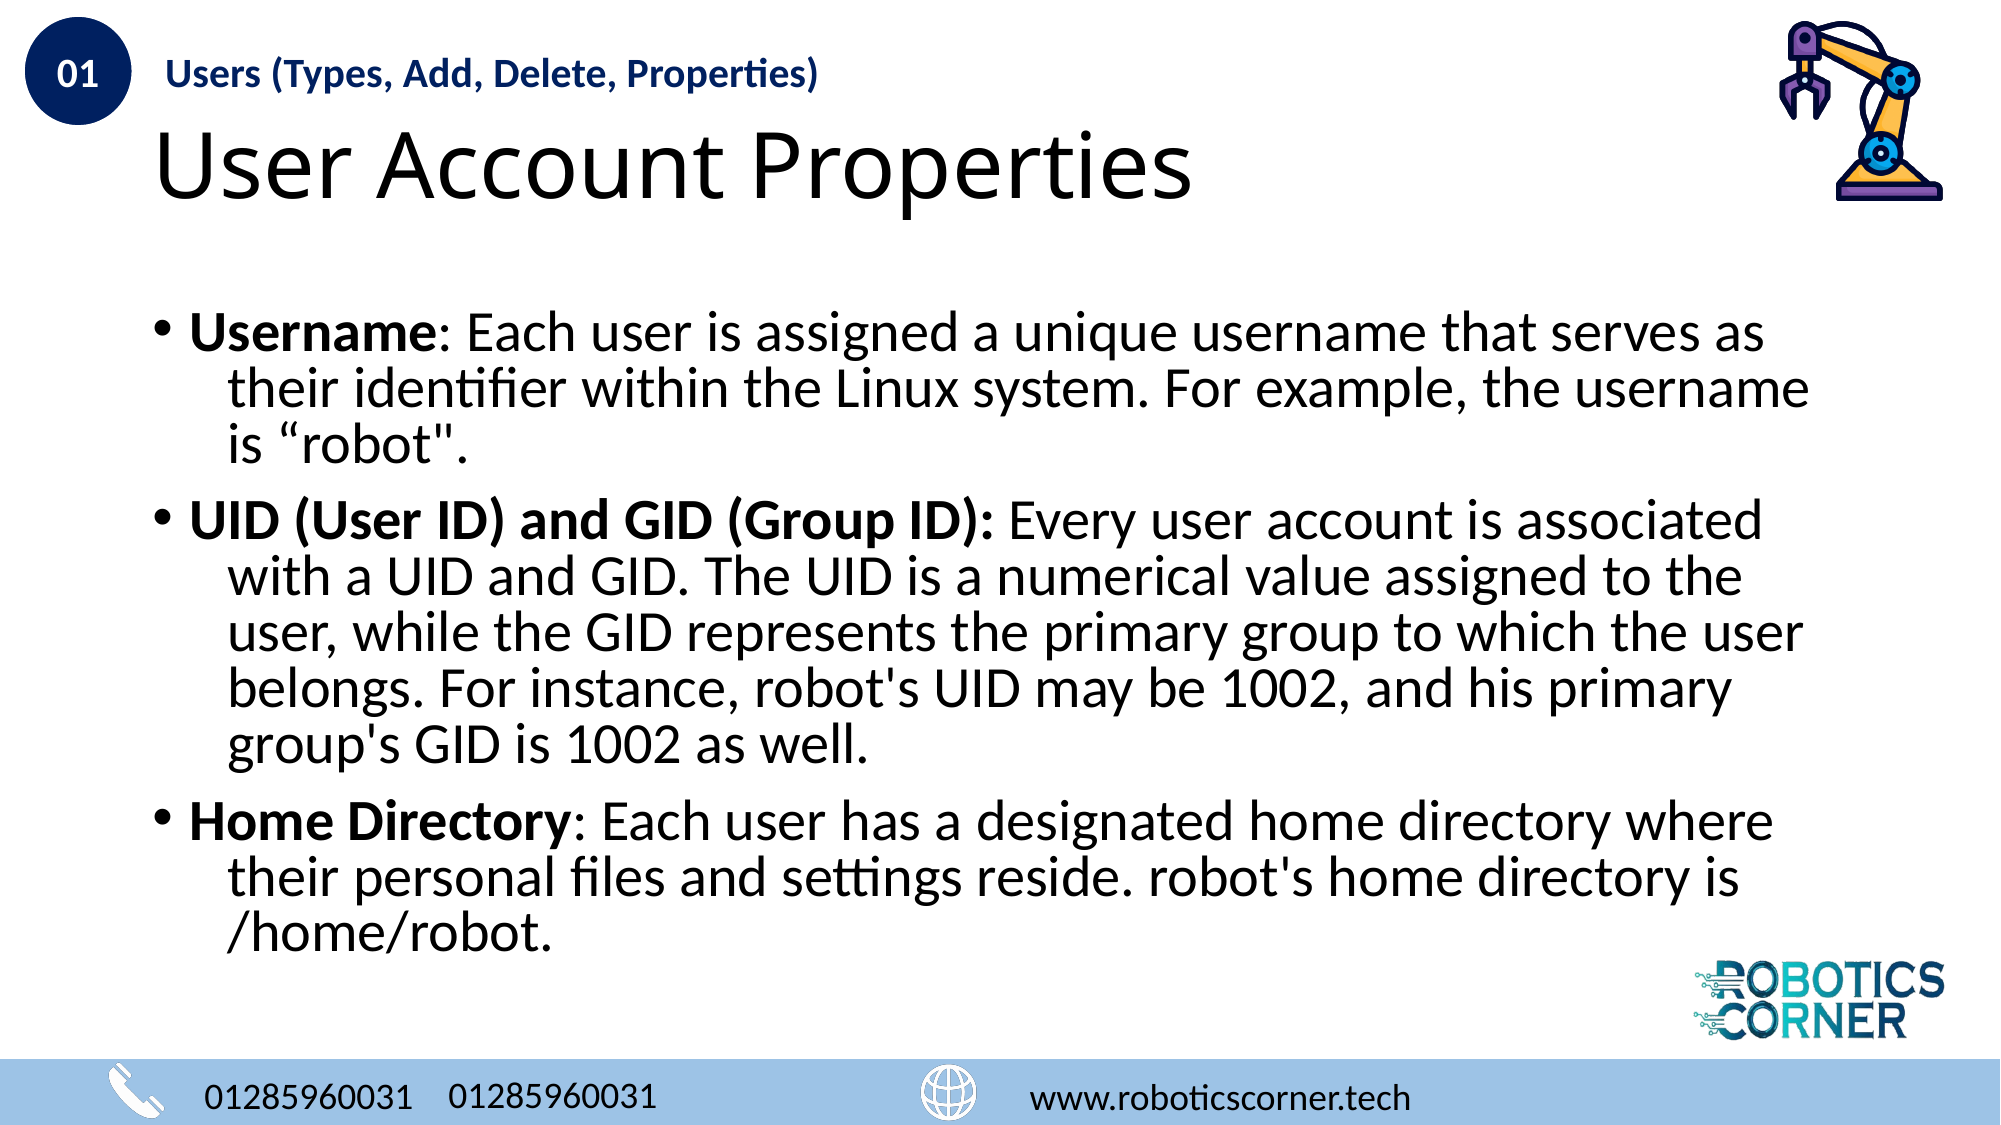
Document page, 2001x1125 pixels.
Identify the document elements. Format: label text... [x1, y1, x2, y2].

picture [103, 1057, 170, 1124]
list Username: Each user is assigned a unique username that serves as their identifier within the Linux system. For example, the username is “robot". UID (User ID) and GID (Group ID): Every user account is associated with a UID and GID. The UID is a numerical value assigned to the user, while the GID represents the primary group to which the user belongs. For instance, robot's UID may be 1002, and his primary group's GID is 1002 as well. Home Directory: Each user has a designated home directory where their personal files and settings reside. robot's home directory is /home/robot. [137, 299, 1863, 1014]
picture [1680, 859, 1953, 1125]
text_box 01 [22, 14, 134, 128]
picture [915, 1059, 981, 1125]
picture [1771, 21, 1951, 201]
text_box Users (Types, Add, Delete, Properties) [150, 38, 846, 154]
title User Account Properties [137, 59, 1863, 278]
